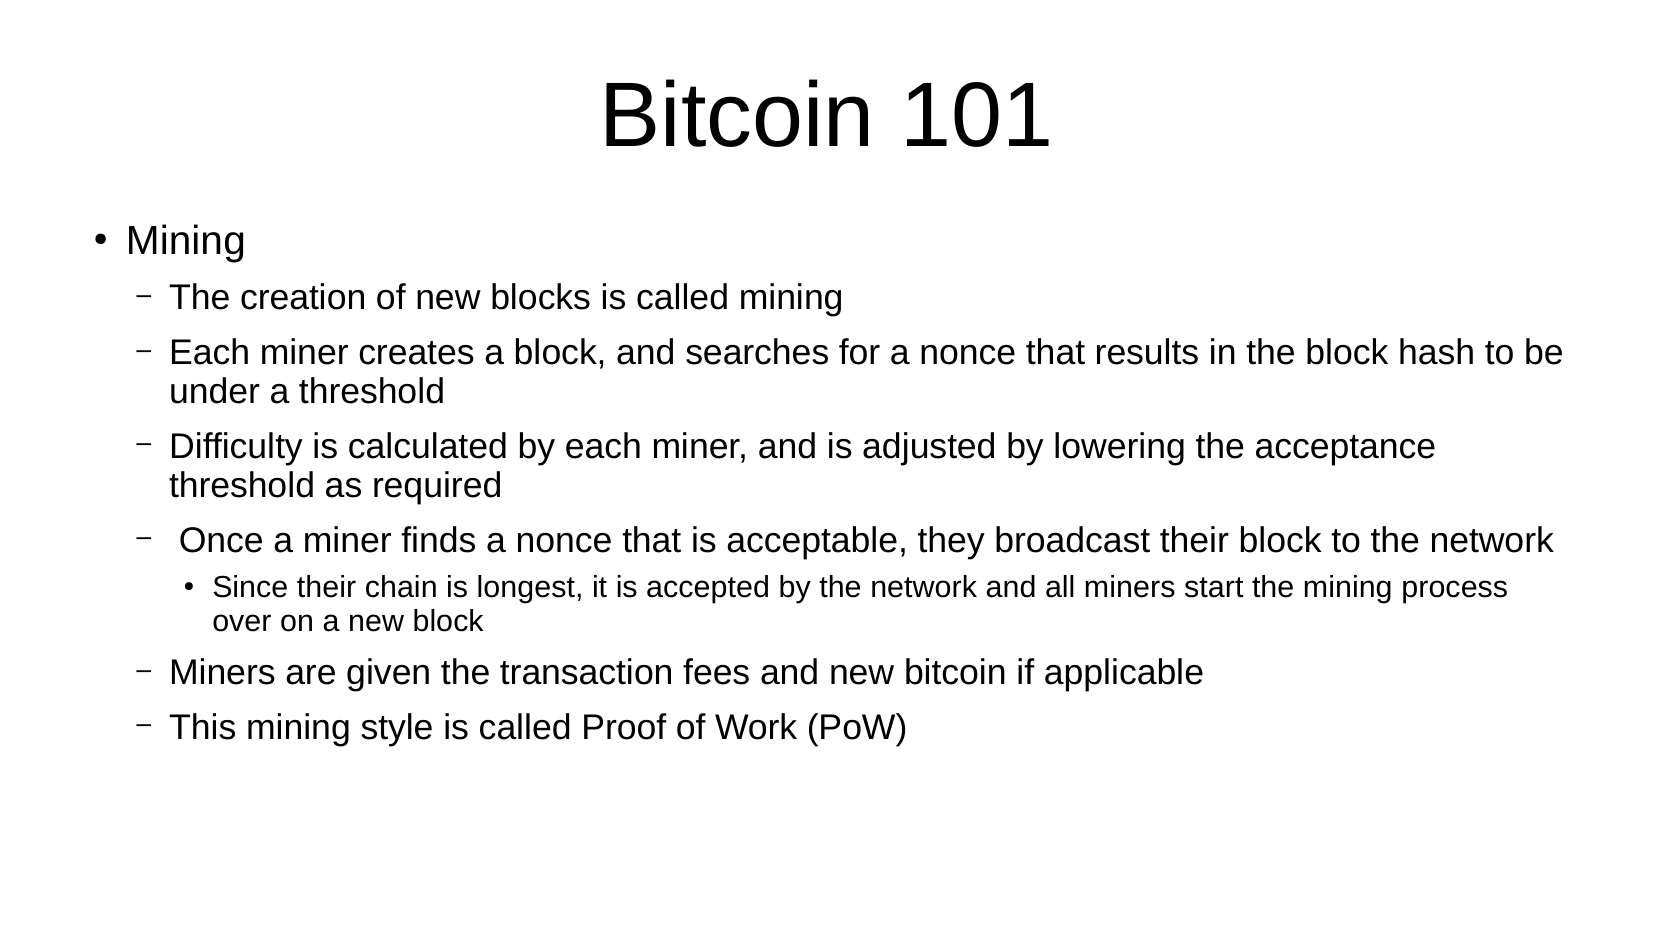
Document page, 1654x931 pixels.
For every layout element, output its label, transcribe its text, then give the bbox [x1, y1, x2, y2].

title Bitcoin 101 [82, 37, 1571, 193]
list Mining The creation of new blocks is called mining Each miner creates a block, and searches for a nonce that results in the block hash to be under a threshold Difficulty is calculated by each miner, and is adjusted by lowering the acceptance threshold as required Once a miner finds a nonce that is acceptable, they broadcast their block to the network Since their chain is longest, it is accepted by the network and all miners start the mining process over on a new block Miners are given the transaction fees and new bitcoin if applicable This mining style is called Proof of Work (PoW) [82, 217, 1571, 758]
